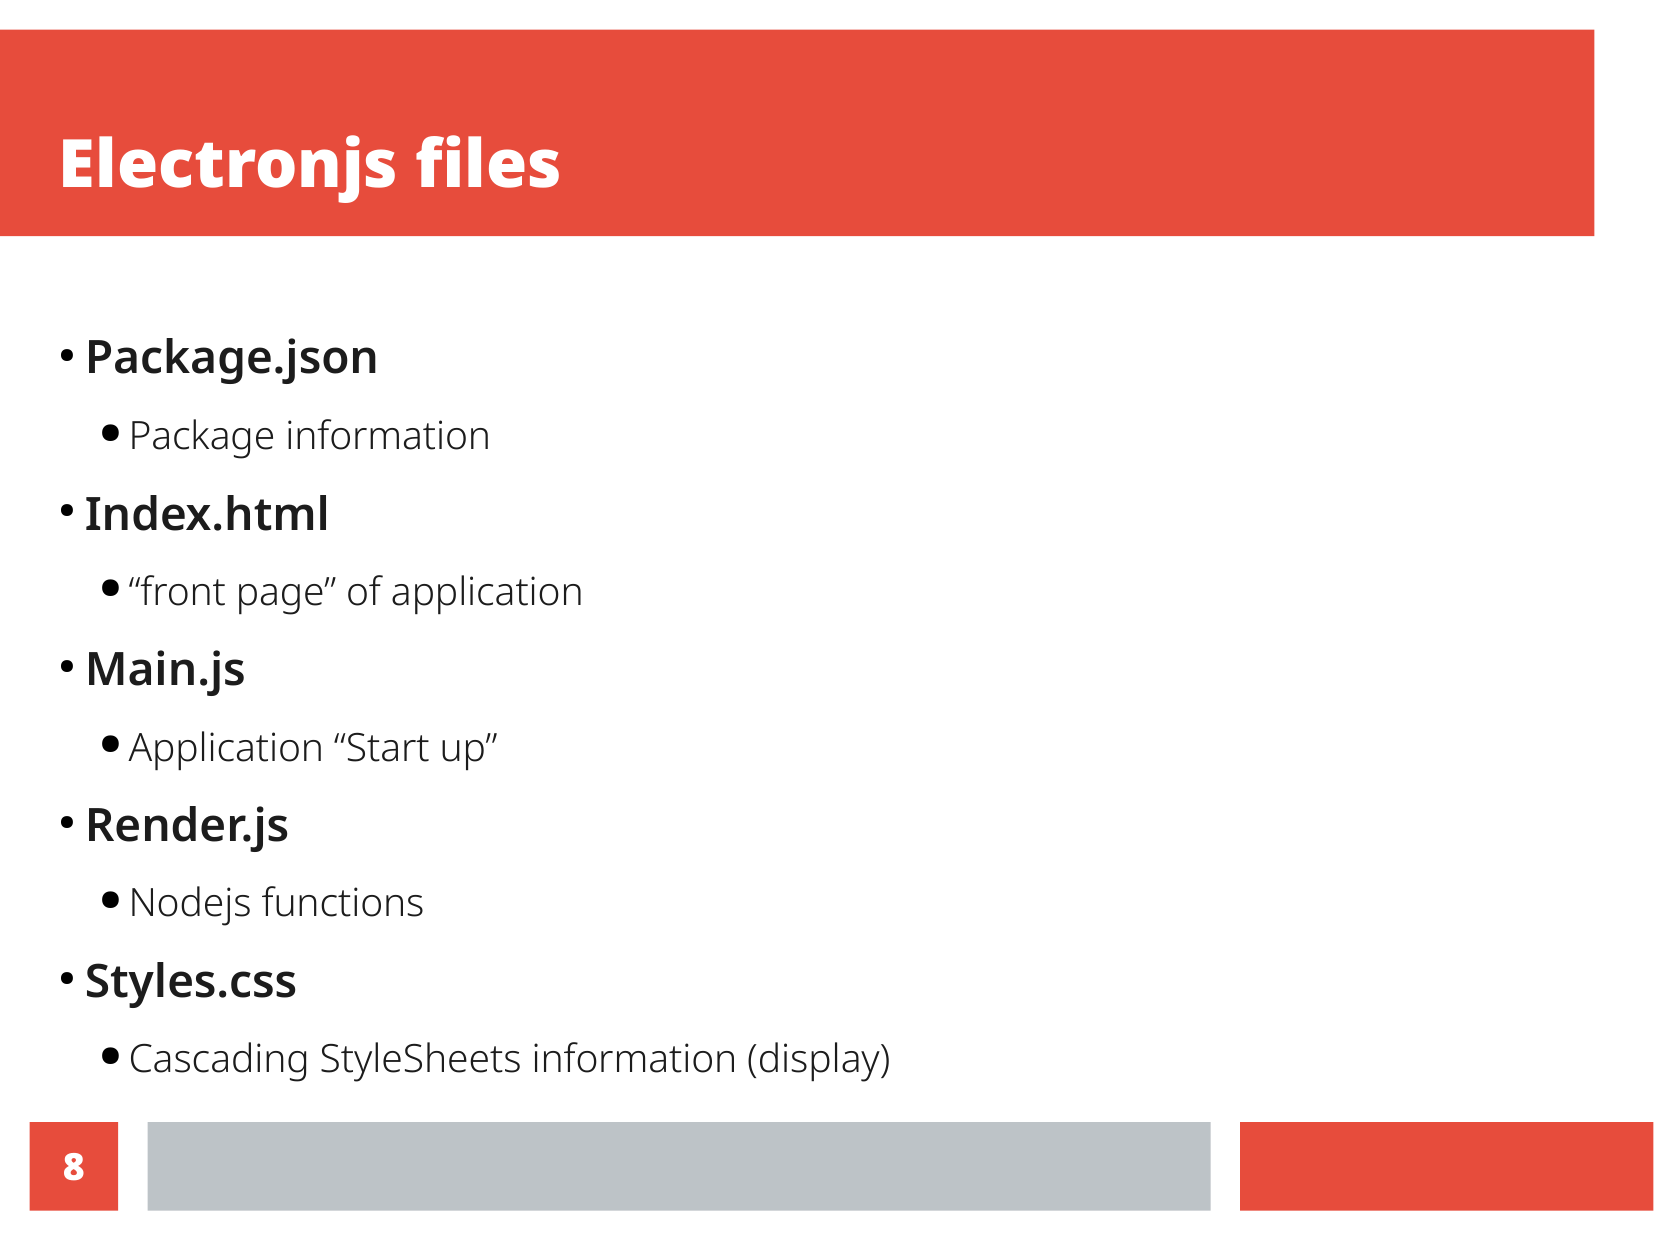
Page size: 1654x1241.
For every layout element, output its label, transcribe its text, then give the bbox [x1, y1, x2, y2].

list Package.json Package information Index.html “front page” of application Main.js Application “Start up” Render.js Nodejs functions Styles.css Cascading StyleSheets information (display) [59, 324, 1565, 1093]
title Electronjs files [59, 59, 1595, 207]
